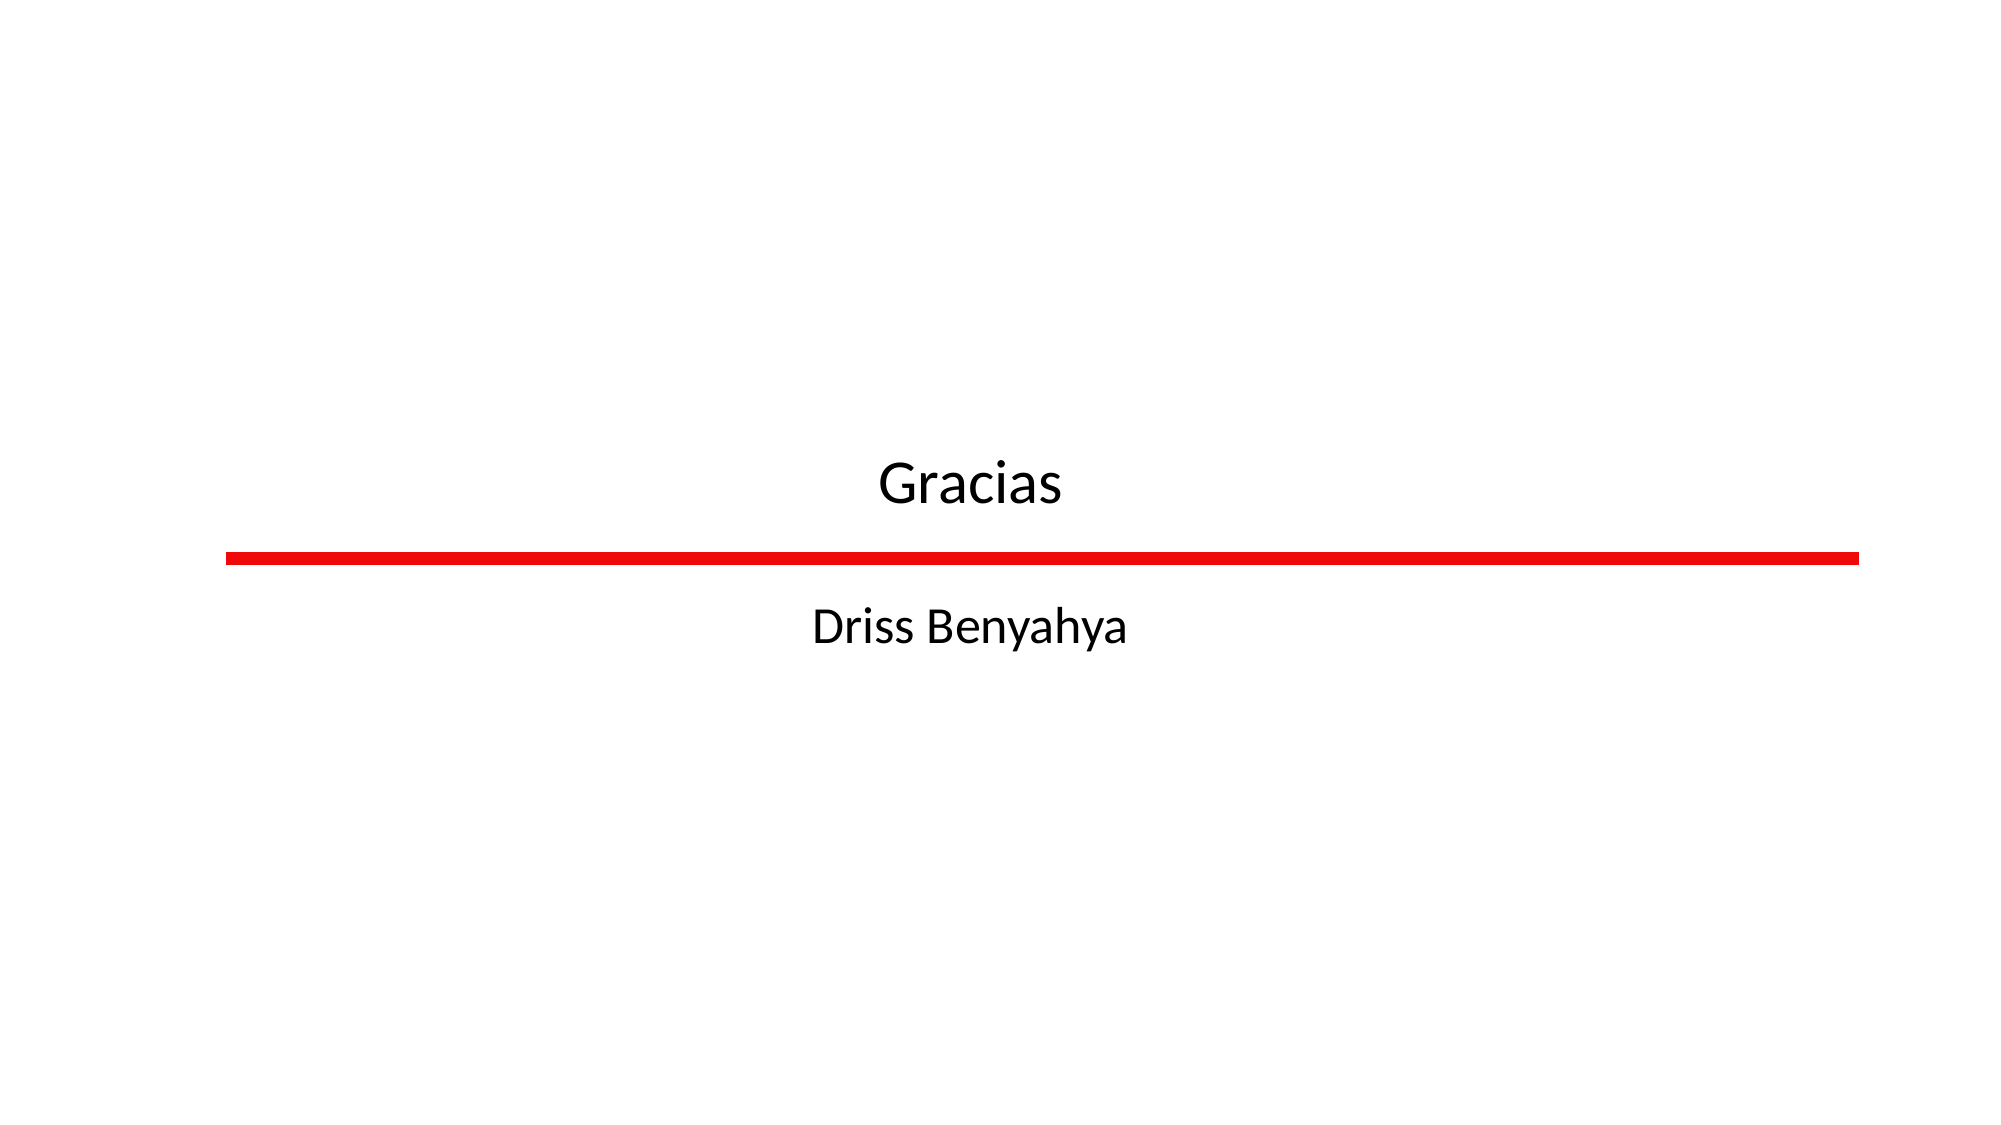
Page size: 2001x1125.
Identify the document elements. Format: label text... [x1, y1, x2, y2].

text_box Gracias [593, 421, 1348, 545]
text_box Driss Benyahya [593, 564, 1348, 688]
text_box [226, 552, 1859, 565]
